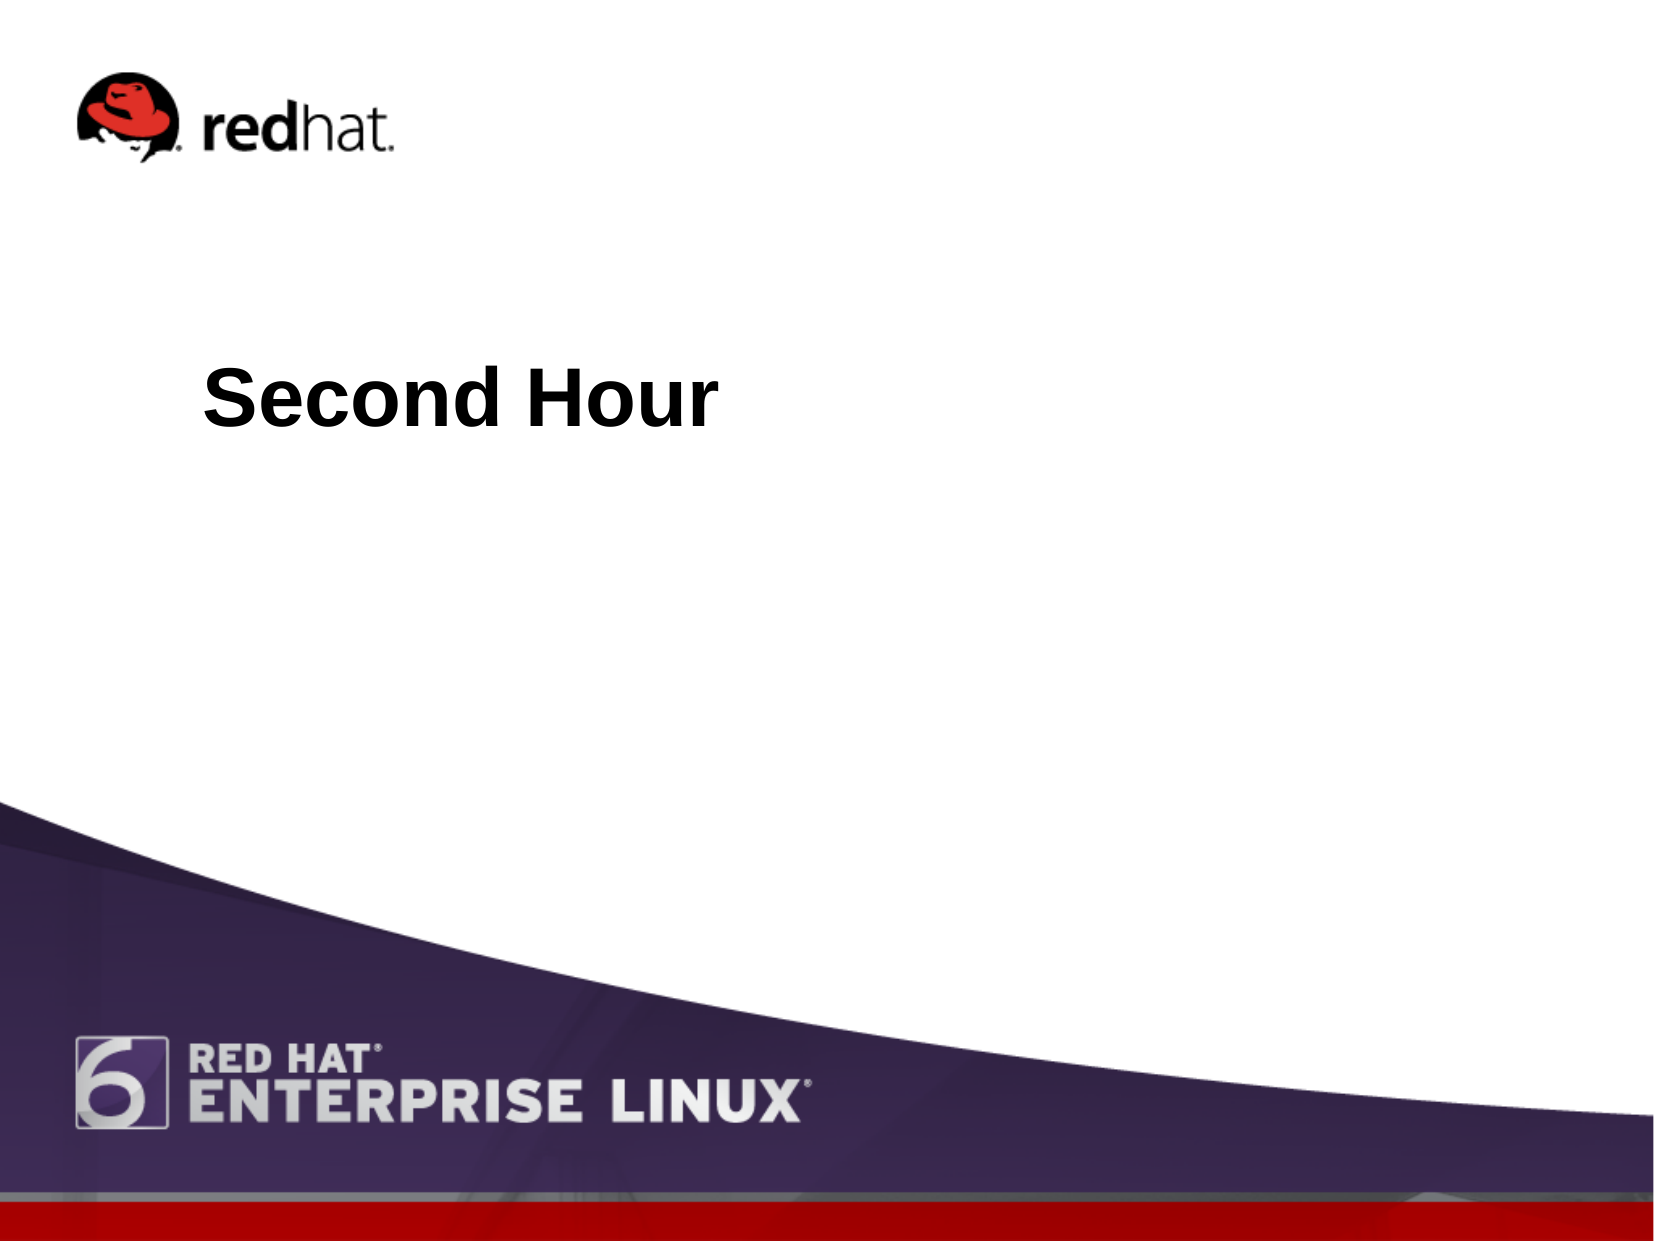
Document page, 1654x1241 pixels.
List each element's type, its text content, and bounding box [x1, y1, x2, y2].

text_box Second Hour [187, 297, 1426, 518]
picture [0, 0, 1654, 1241]
